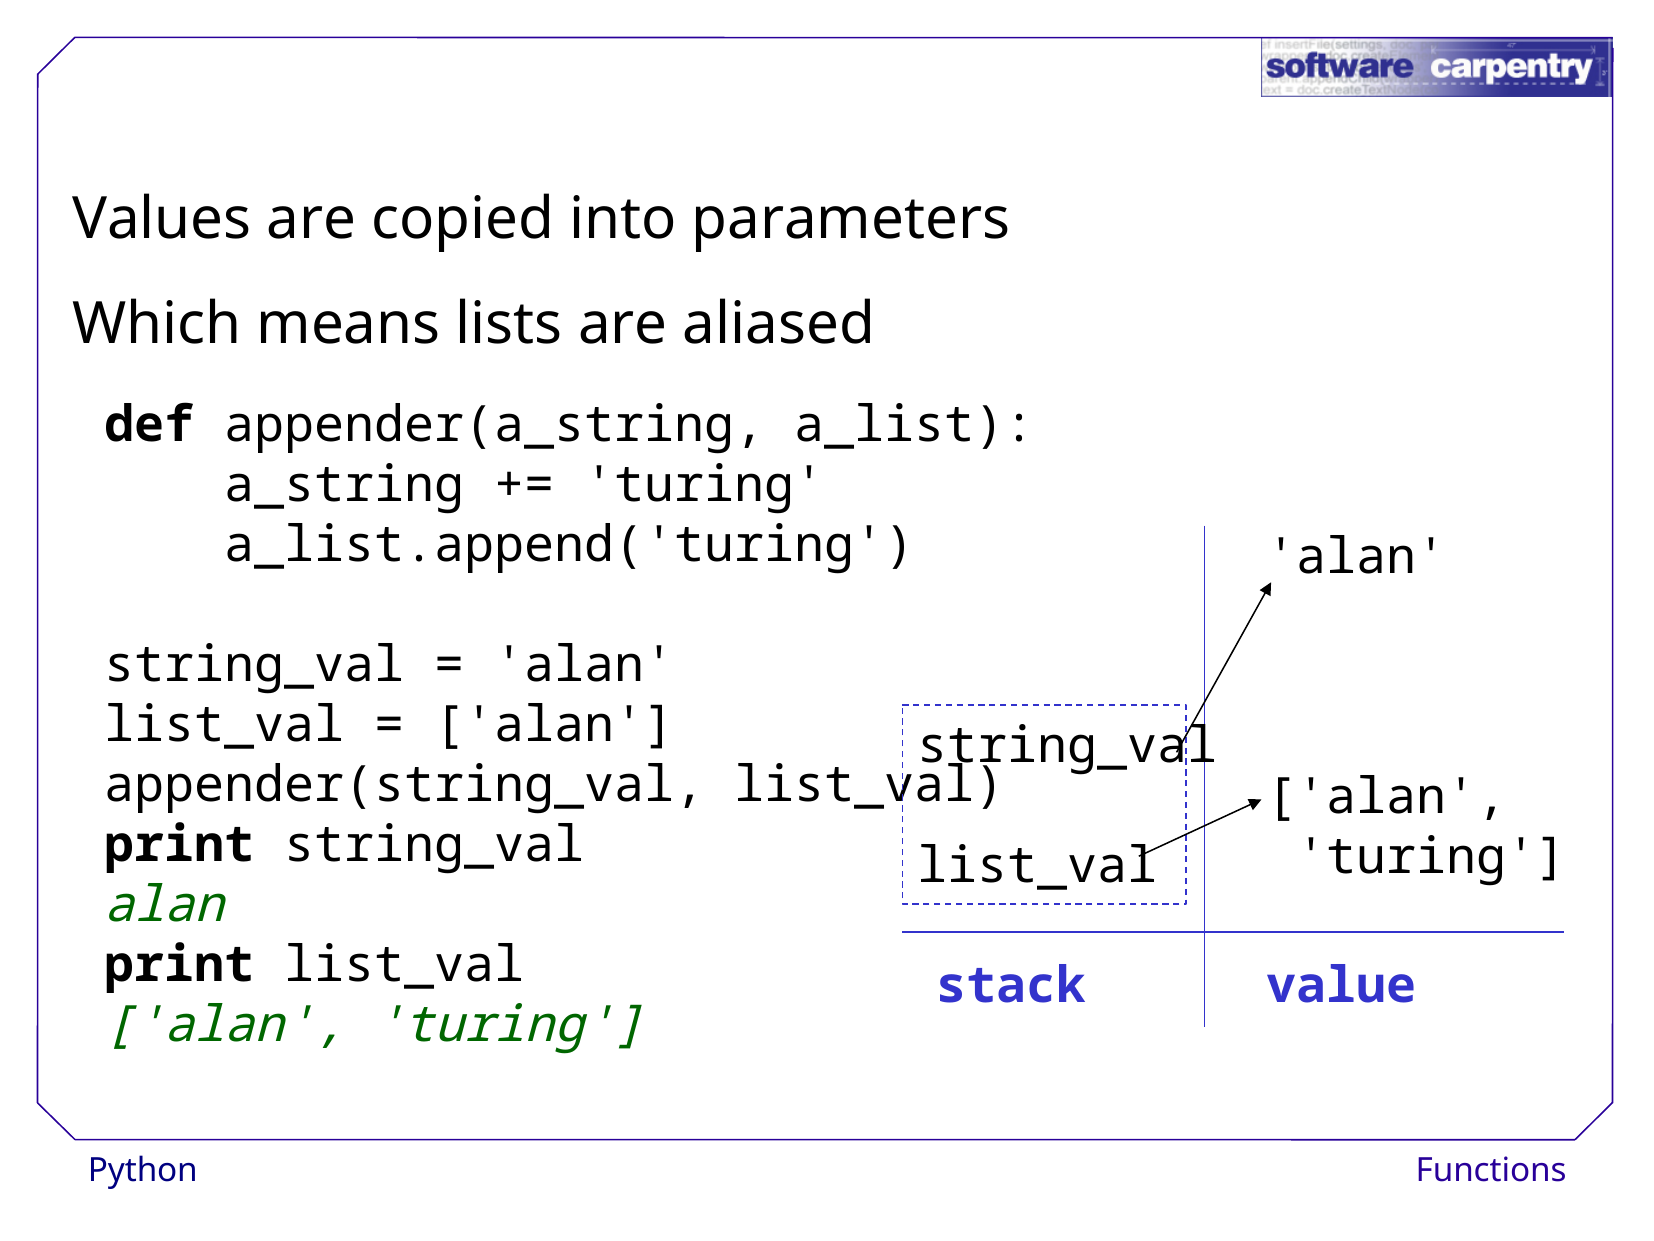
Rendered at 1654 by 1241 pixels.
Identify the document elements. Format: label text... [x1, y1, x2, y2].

picture [1261, 39, 1613, 97]
text_box def appender(a_string, a_list): a_string += 'turing' a_list.append('turing') string_val = 'alan' list_val = ['alan'] appender(string_val, list_val) print string_val alan print list_val ['alan', 'turing'] [89, 383, 931, 1093]
text_box stack [921, 950, 1187, 1027]
text_box 'alan' ['alan', 'turing'] [1252, 516, 1583, 885]
text_box Values are copied into parameters Which means lists are aliased [57, 137, 1175, 364]
text_box value [1252, 950, 1517, 1027]
text_box string_val list_val [902, 705, 1187, 904]
